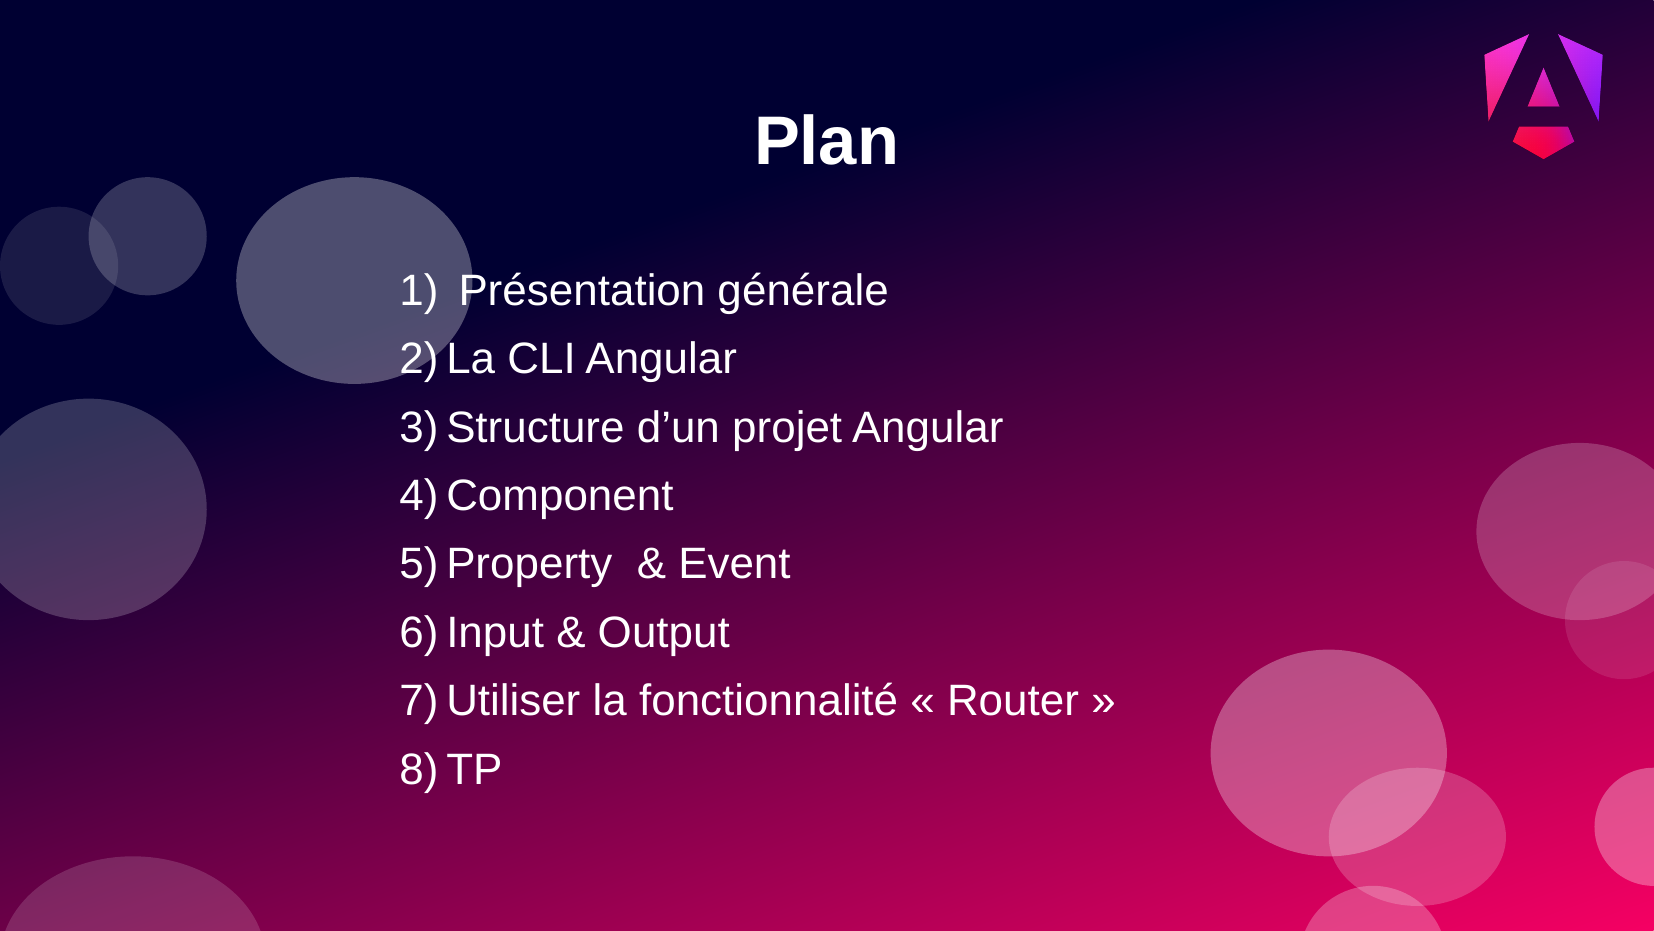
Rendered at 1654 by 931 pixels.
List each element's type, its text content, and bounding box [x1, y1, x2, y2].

list Présentation générale La CLI Angular Structure d’un projet Angular Component Property & Event Input & Output Utiliser la fonctionnalité « Router » TP [383, 265, 1329, 798]
picture [1462, 15, 1625, 178]
title Plan [88, 59, 1565, 222]
